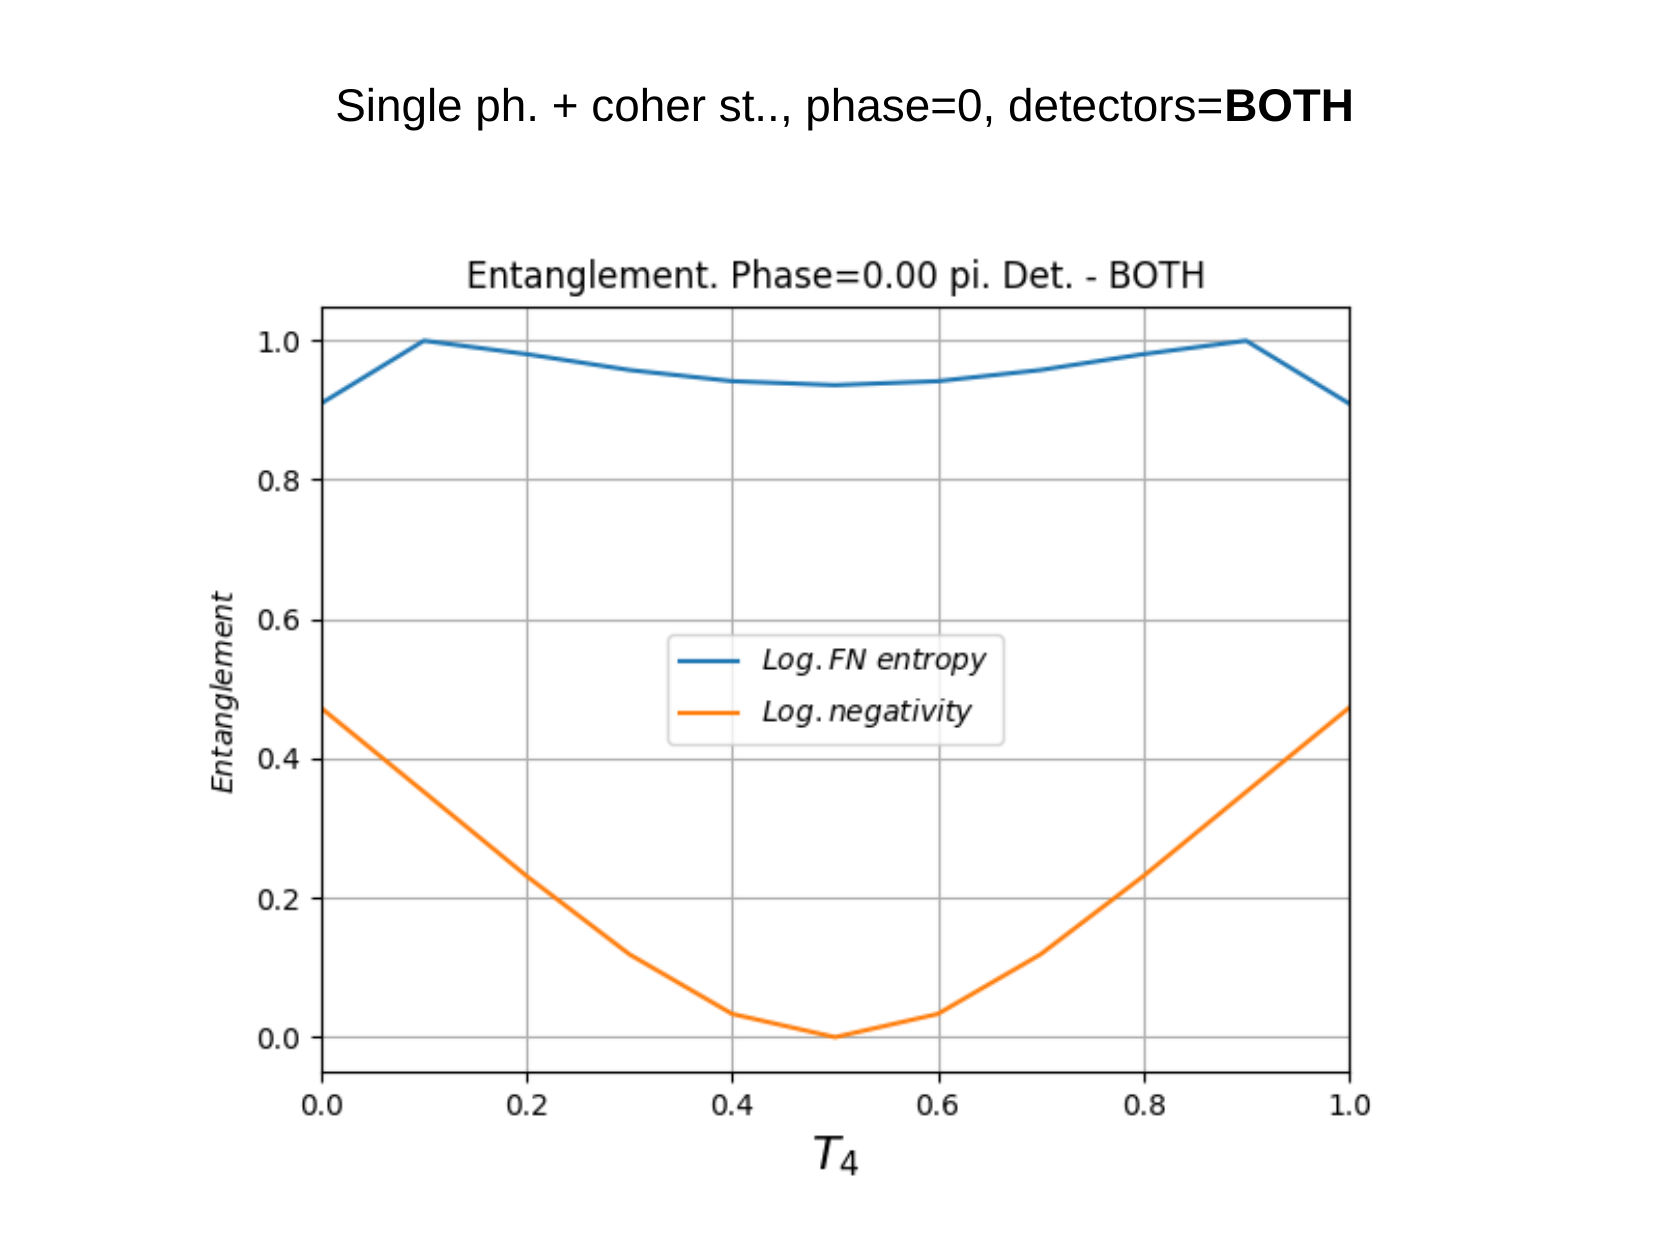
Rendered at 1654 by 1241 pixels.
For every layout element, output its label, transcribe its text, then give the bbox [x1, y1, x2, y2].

picture [199, 236, 1406, 1182]
title Single ph. + coher st.., phase=0, detectors=BOTH [212, 59, 1477, 152]
